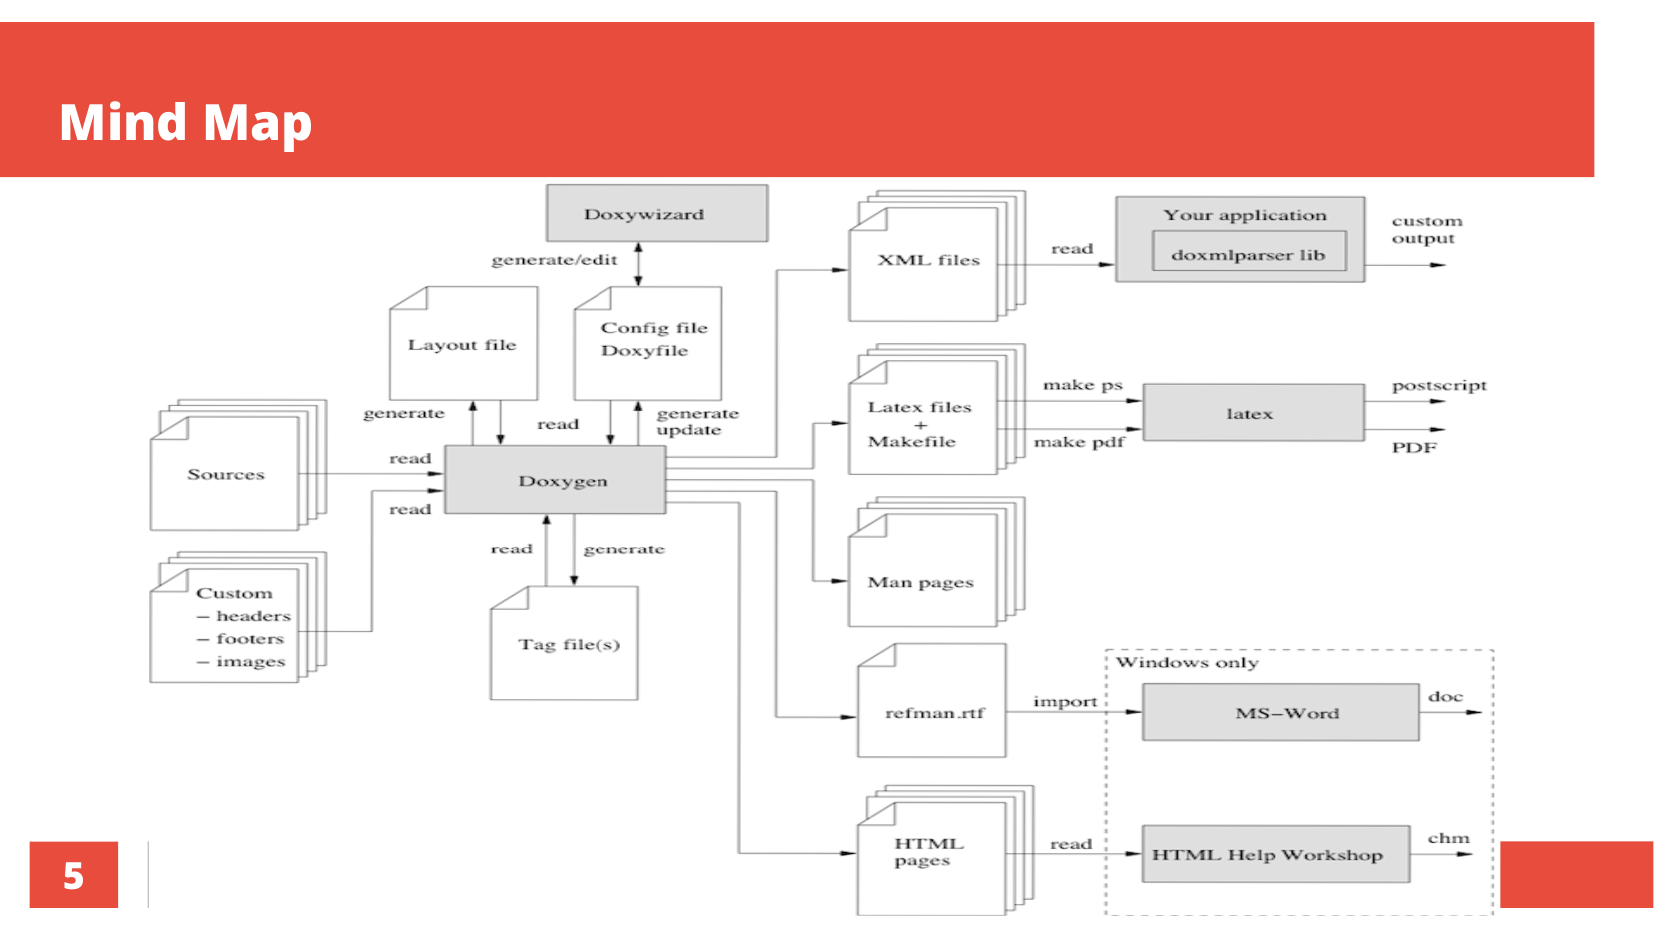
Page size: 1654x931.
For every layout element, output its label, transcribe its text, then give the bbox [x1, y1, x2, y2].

picture [148, 183, 1501, 916]
title Mind Map [59, 44, 1595, 156]
